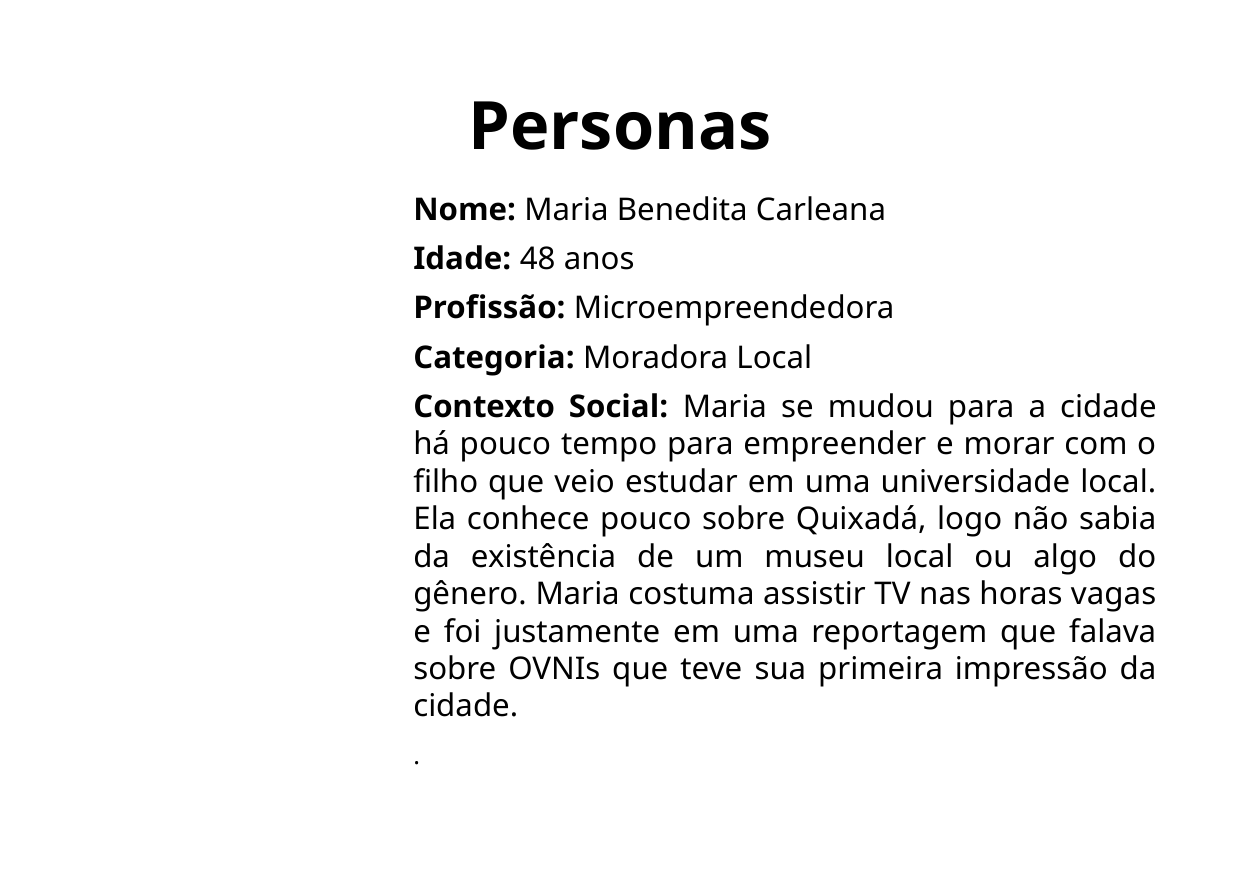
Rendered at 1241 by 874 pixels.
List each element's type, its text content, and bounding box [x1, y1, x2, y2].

text_box Nome: Maria Benedita Carleana Idade: 48 anos Profissão: Microempreendedora​ Categoria: Moradora Local Contexto Social: Maria​ se mudou para a cidade há pouco tempo para empreender e morar com o filho que veio estudar em uma universidade local. Ela conhece pouco sobre Quixadá, logo não sabia da existência de um museu local ou algo do gênero. Maria costuma assistir TV nas horas vagas e foi justamente em uma reportagem que falava sobre OVNIs que teve sua primeira impressão da cidade. . [413, 189, 1158, 827]
text_box Personas [58, 82, 1181, 163]
